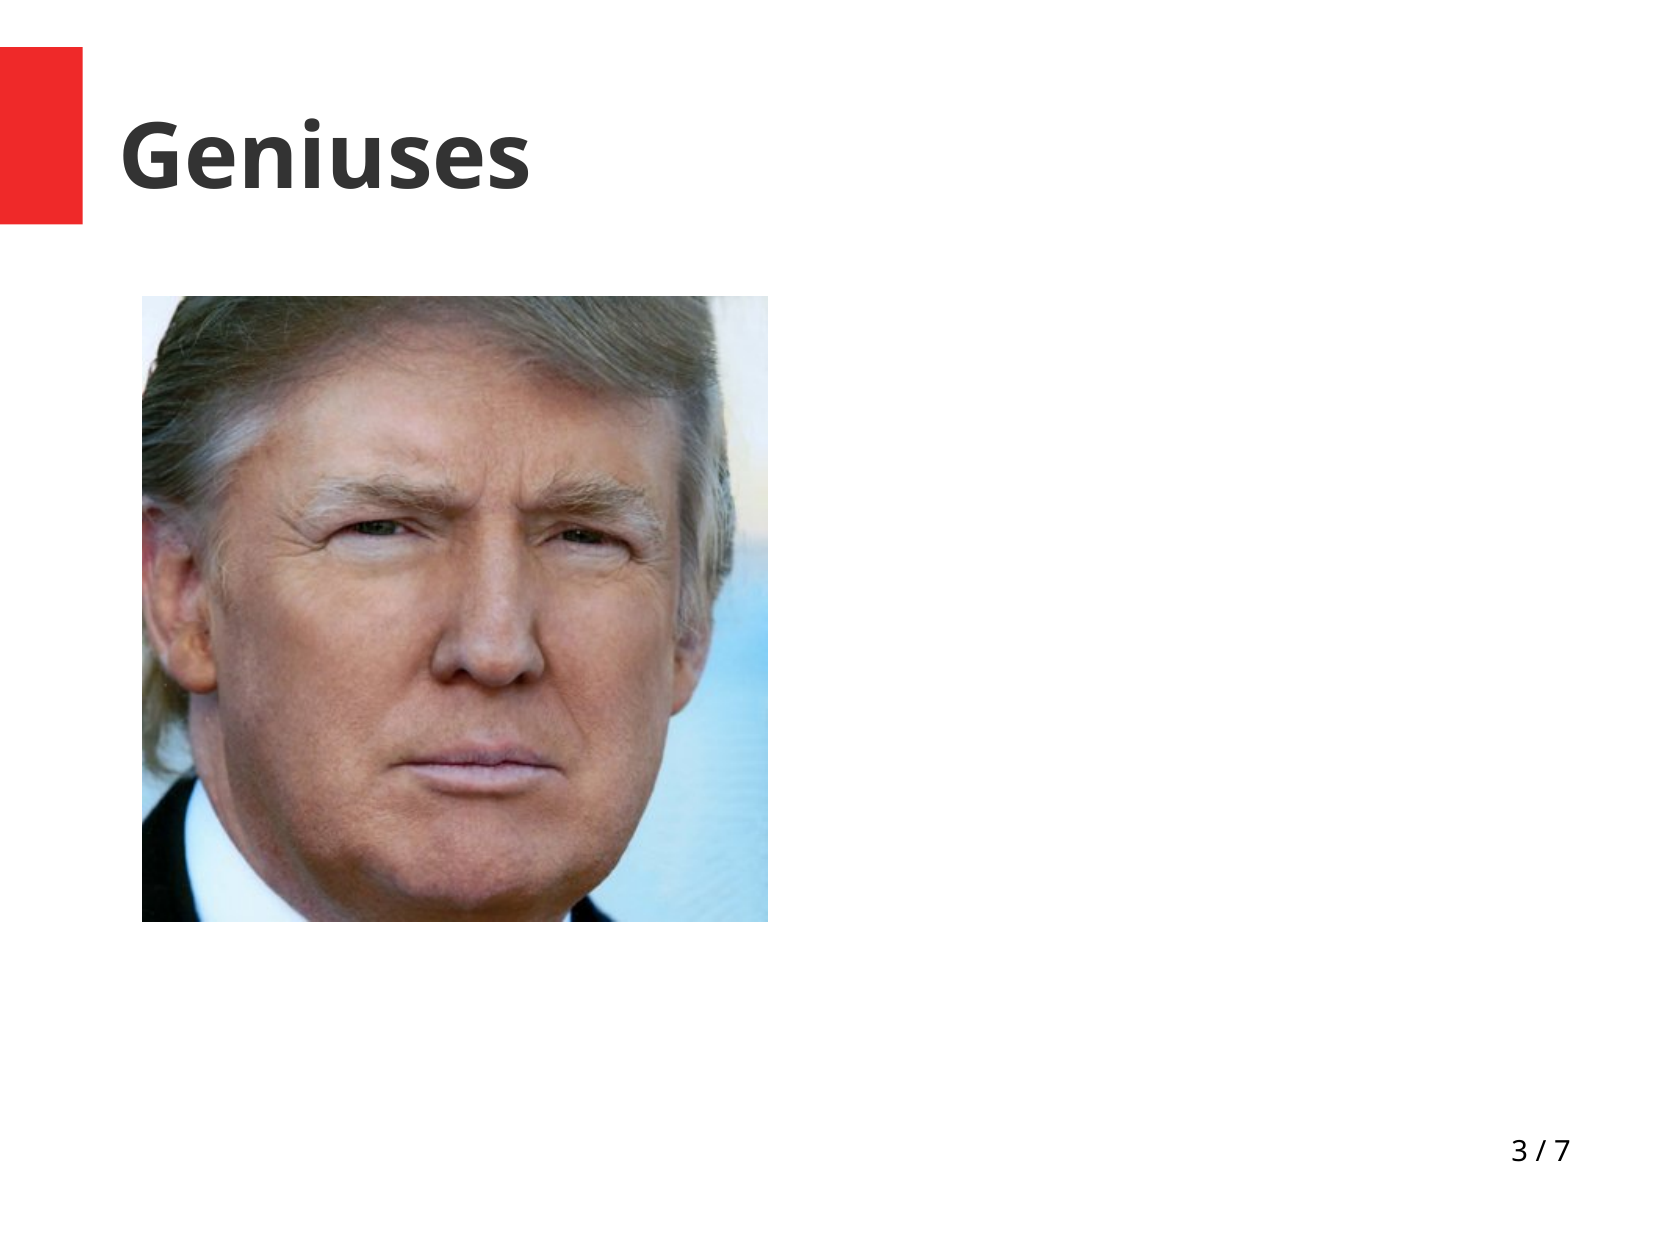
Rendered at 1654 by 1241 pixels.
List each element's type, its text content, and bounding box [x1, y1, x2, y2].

title Geniuses [118, 49, 1571, 257]
picture [142, 296, 768, 922]
